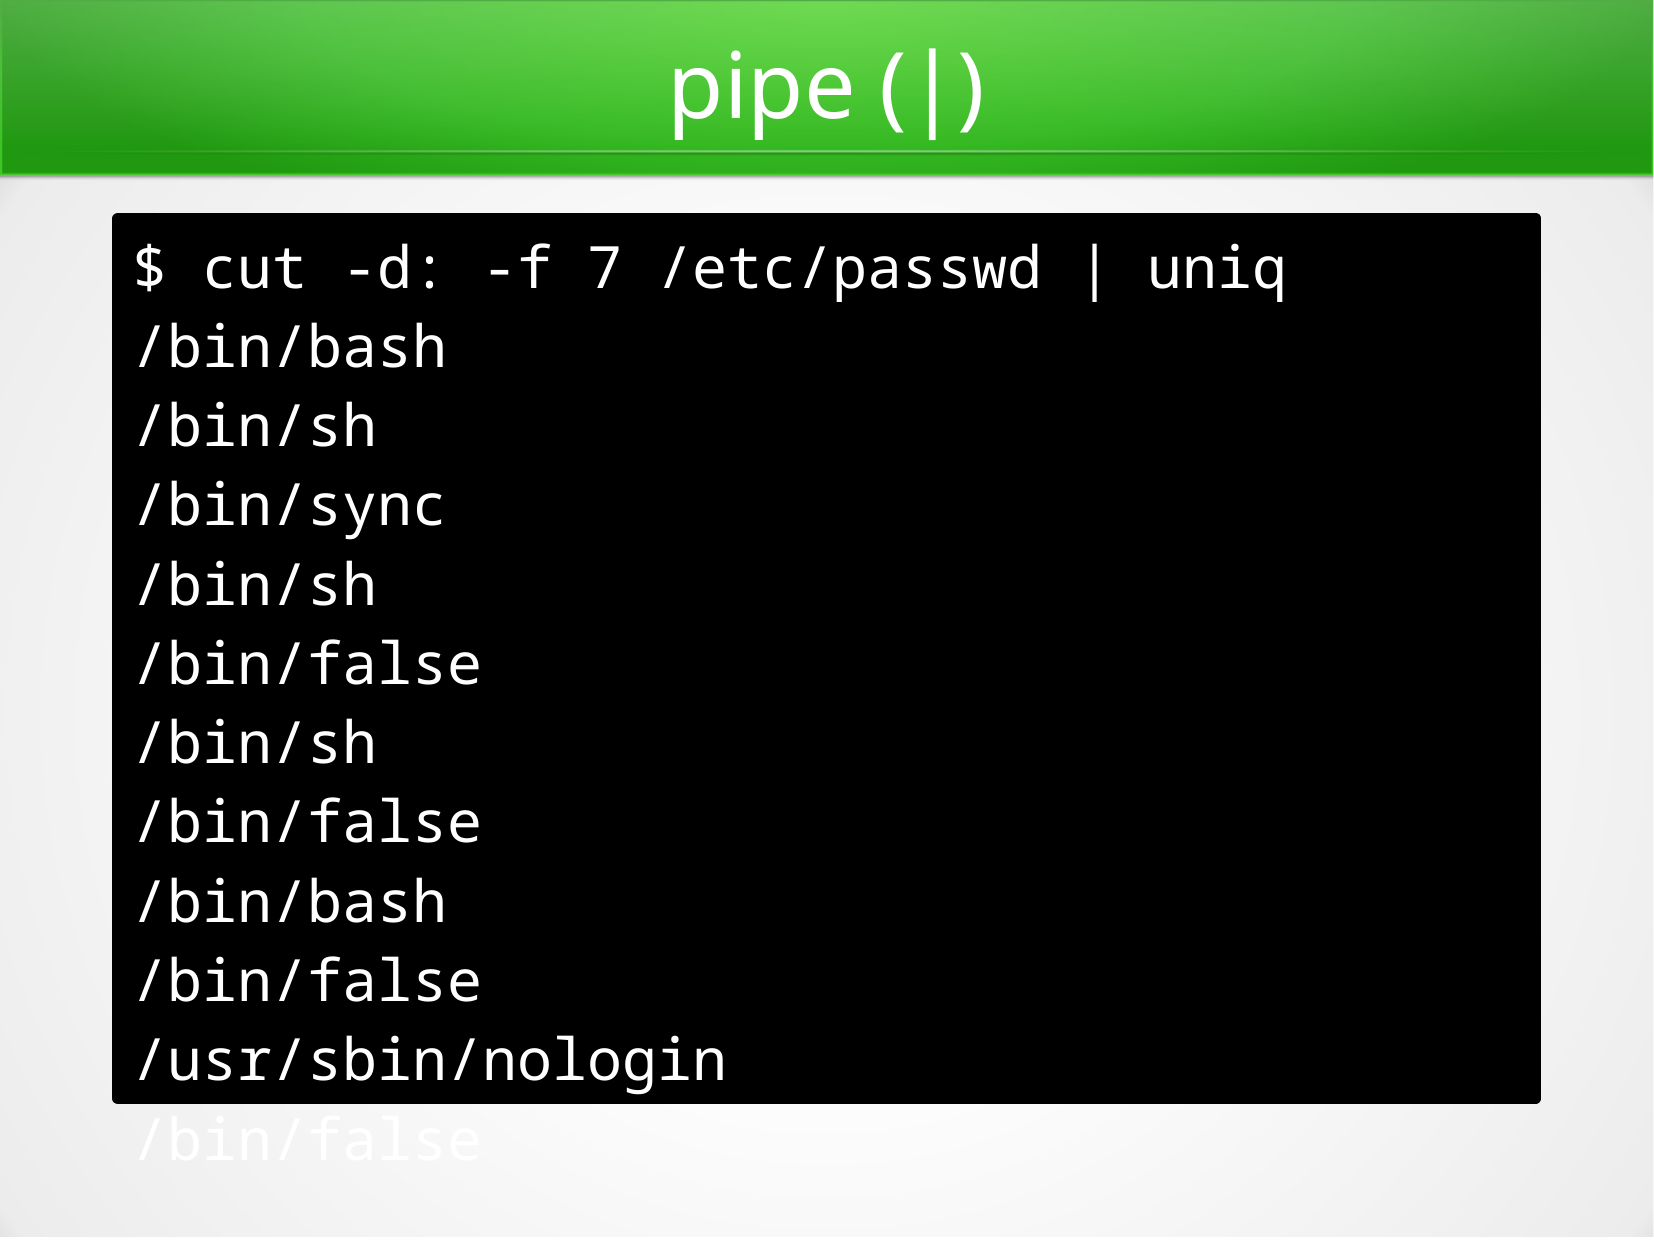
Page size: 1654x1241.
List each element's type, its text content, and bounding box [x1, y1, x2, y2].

title pipe (|) [82, 11, 1571, 154]
picture [0, 0, 1654, 1237]
text_box $ cut -d: -f 7 /etc/passwd | uniq /bin/bash /bin/sh /bin/sync /bin/sh /bin/false /bin/sh /bin/false /bin/bash /bin/false /usr/sbin/nologin /bin/false [118, 218, 1536, 1099]
